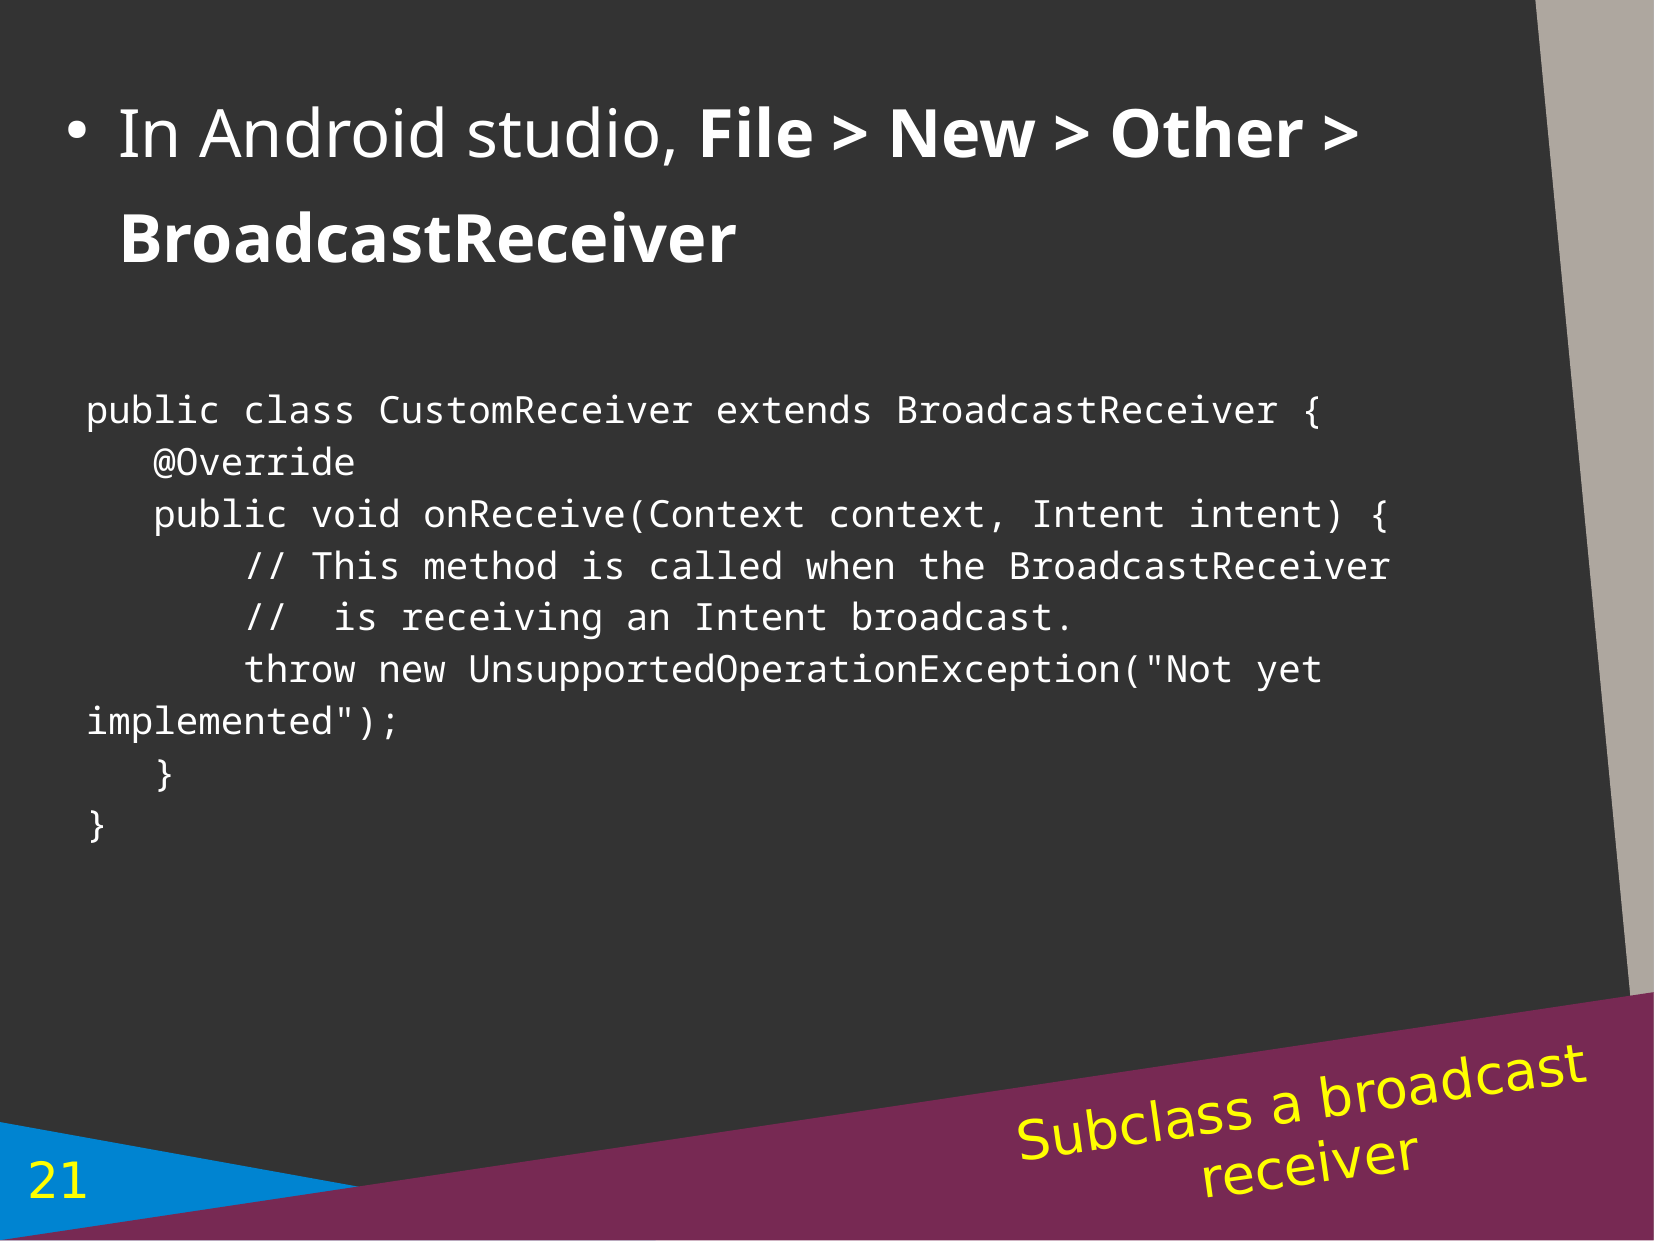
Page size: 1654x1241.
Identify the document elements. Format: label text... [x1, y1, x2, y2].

title Subclass a broadcast receiver [956, 995, 1654, 1241]
text_box public class CustomReceiver extends BroadcastReceiver { @Override public void onReceive(Context context, Intent intent) { // This method is called when the BroadcastReceiver // is receiving an Intent broadcast. throw new UnsupportedOperationException("Not yet implemented"); } } [70, 364, 1553, 785]
list In Android studio, File > New > Other > BroadcastReceiver [47, 70, 1536, 284]
